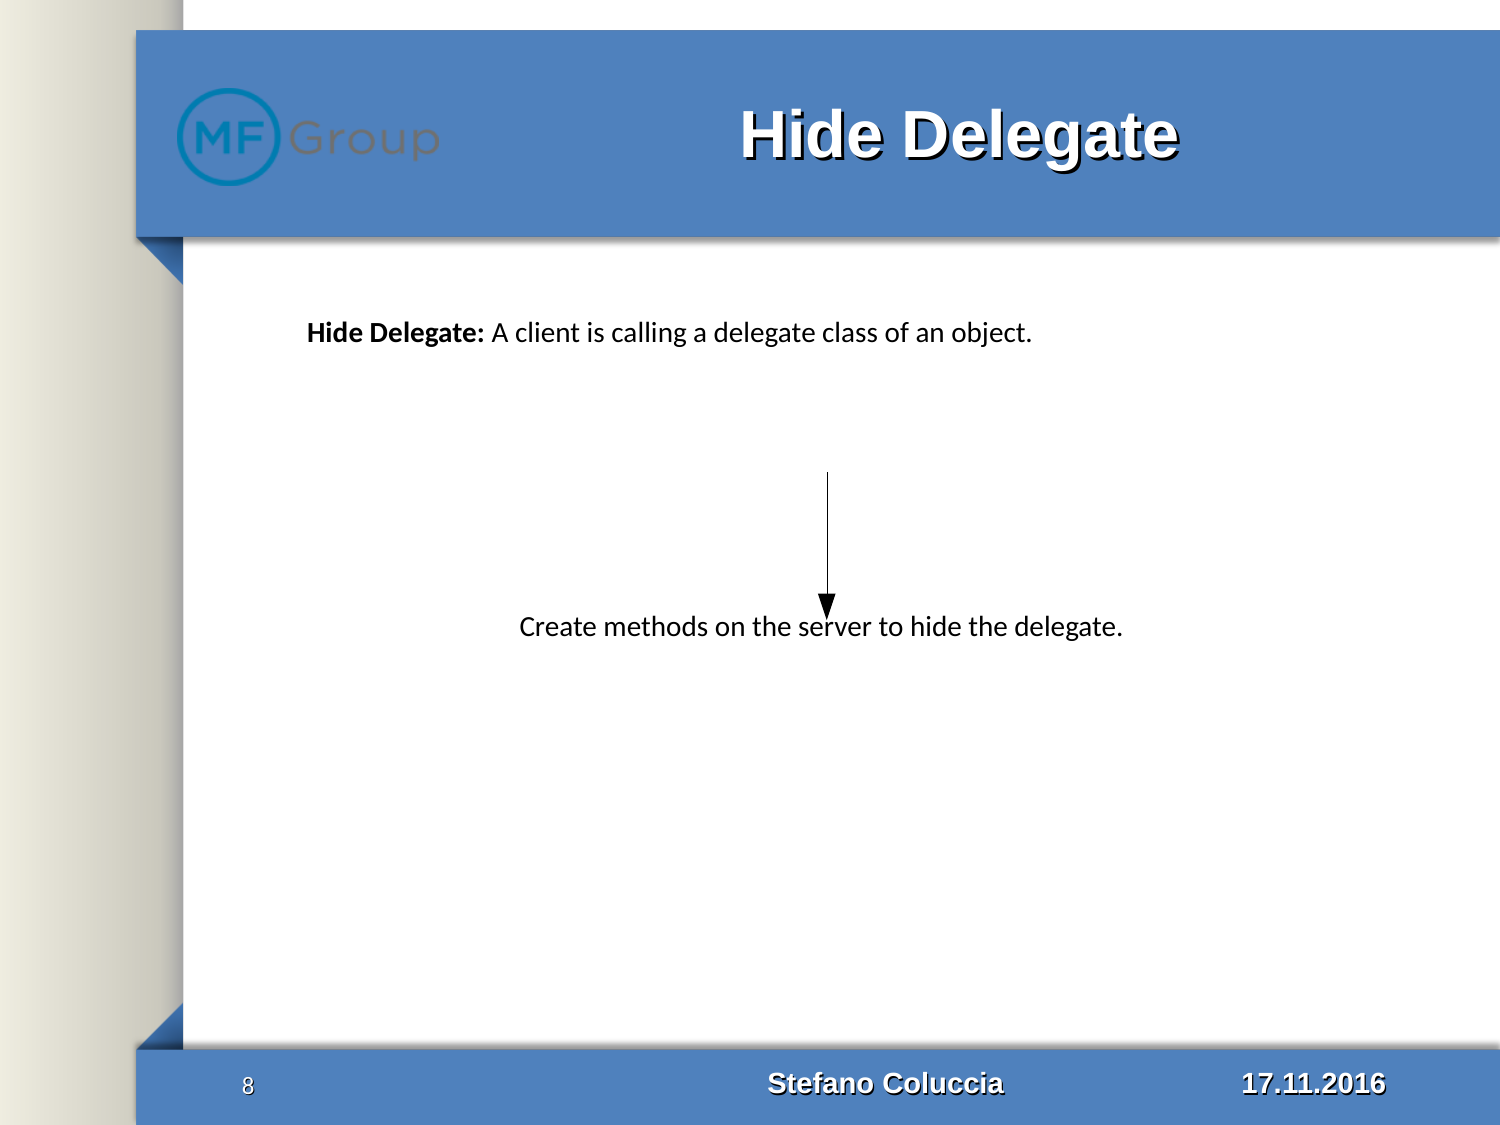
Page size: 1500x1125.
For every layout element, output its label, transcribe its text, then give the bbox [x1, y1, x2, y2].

title 17.11.2016 [1151, 1062, 1477, 1105]
list Hide Delegate: A client is calling a delegate class of an object. Create methods on the server to hide the delegate. [236, 261, 1453, 975]
picture [0, 0, 1500, 1125]
title Hide Delegate [472, 57, 1447, 211]
title Stefano Coluccia [738, 1062, 1034, 1105]
